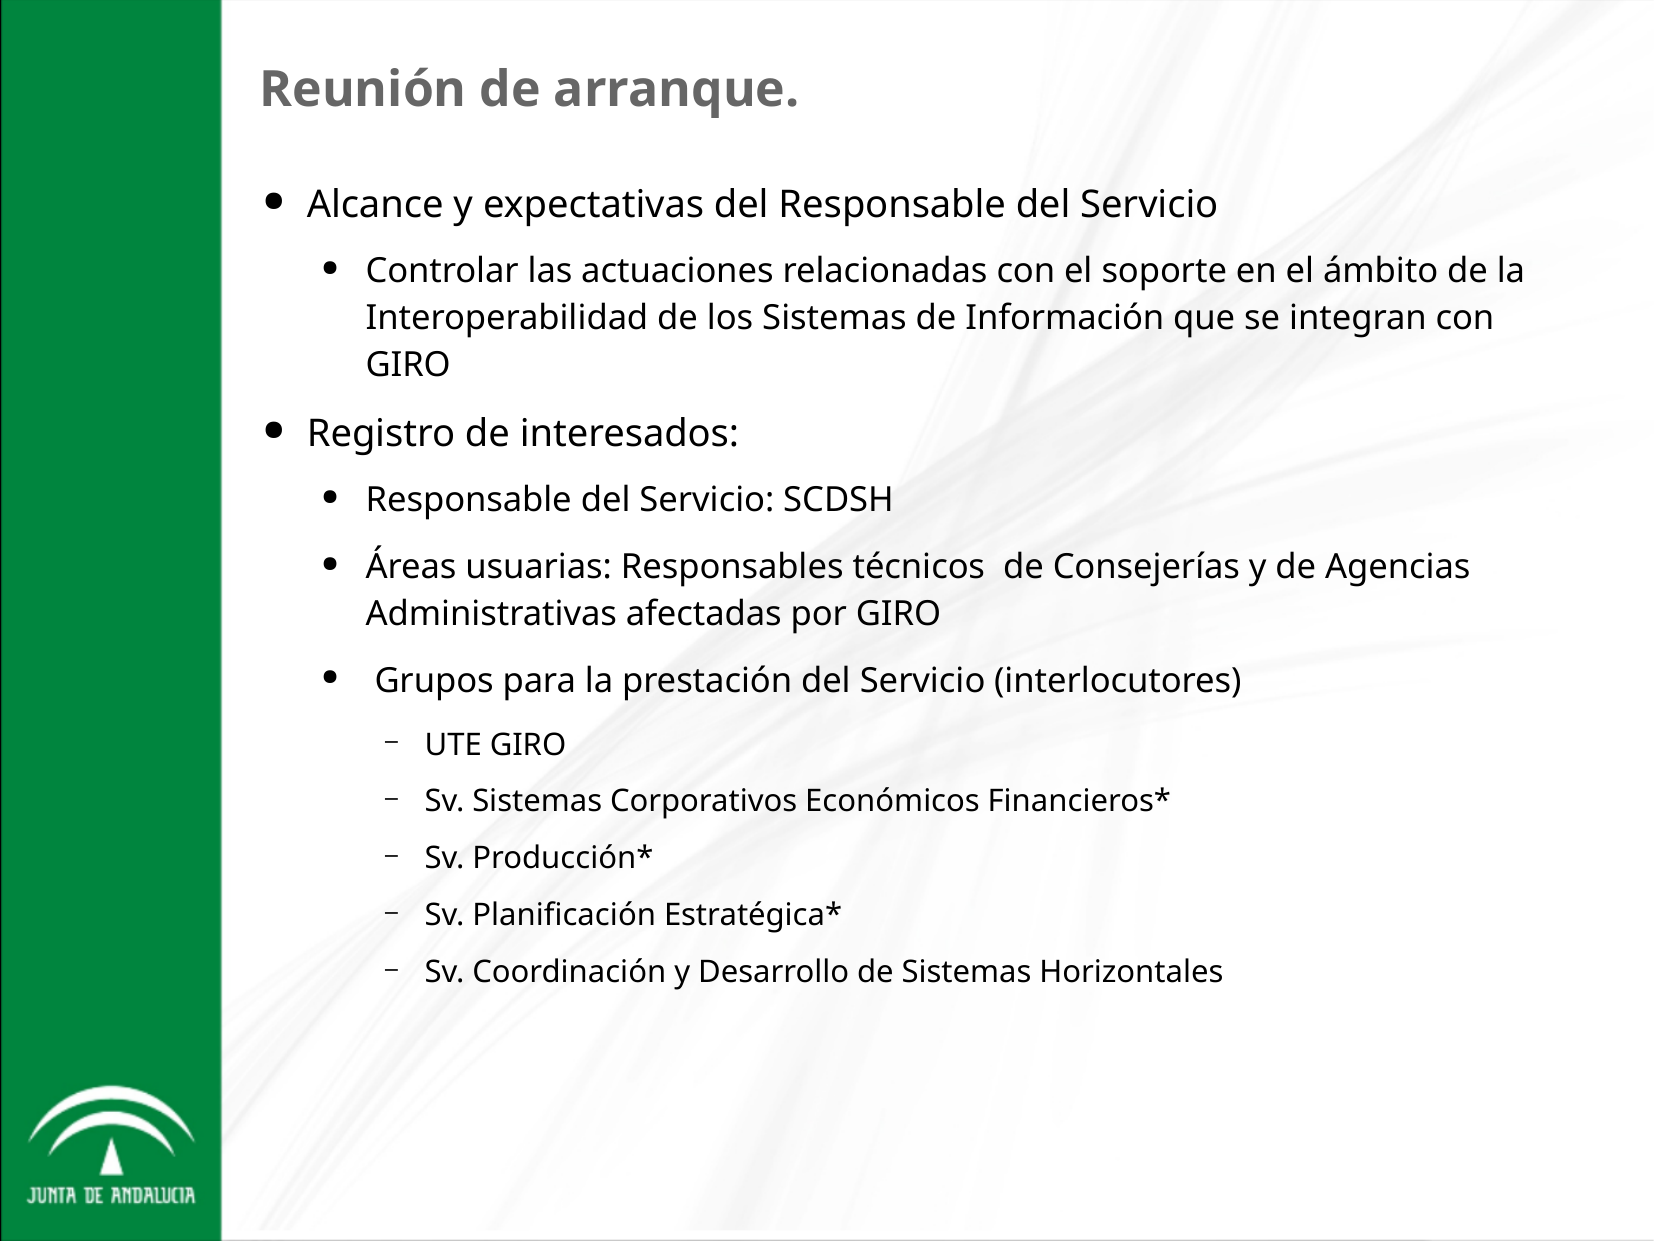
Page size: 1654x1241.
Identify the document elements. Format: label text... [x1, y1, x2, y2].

title Reunión de arranque. [259, 37, 1577, 136]
picture [0, 0, 1654, 1241]
list Alcance y expectativas del Responsable del Servicio Controlar las actuaciones relacionadas con el soporte en el ámbito de la Interoperabilidad de los Sistemas de Información que se integran con GIRO Registro de interesados: Responsable del Servicio: SCDSH Áreas usuarias: Responsables técnicos de Consejerías y de Agencias Administrativas afectadas por GIRO Grupos para la prestación del Servicio (interlocutores) UTE GIRO Sv. Sistemas Corporativos Económicos Financieros* Sv. Producción* Sv. Planificación Estratégica* Sv. Coordinación y Desarrollo de Sistemas Horizontales [248, 177, 1565, 1123]
